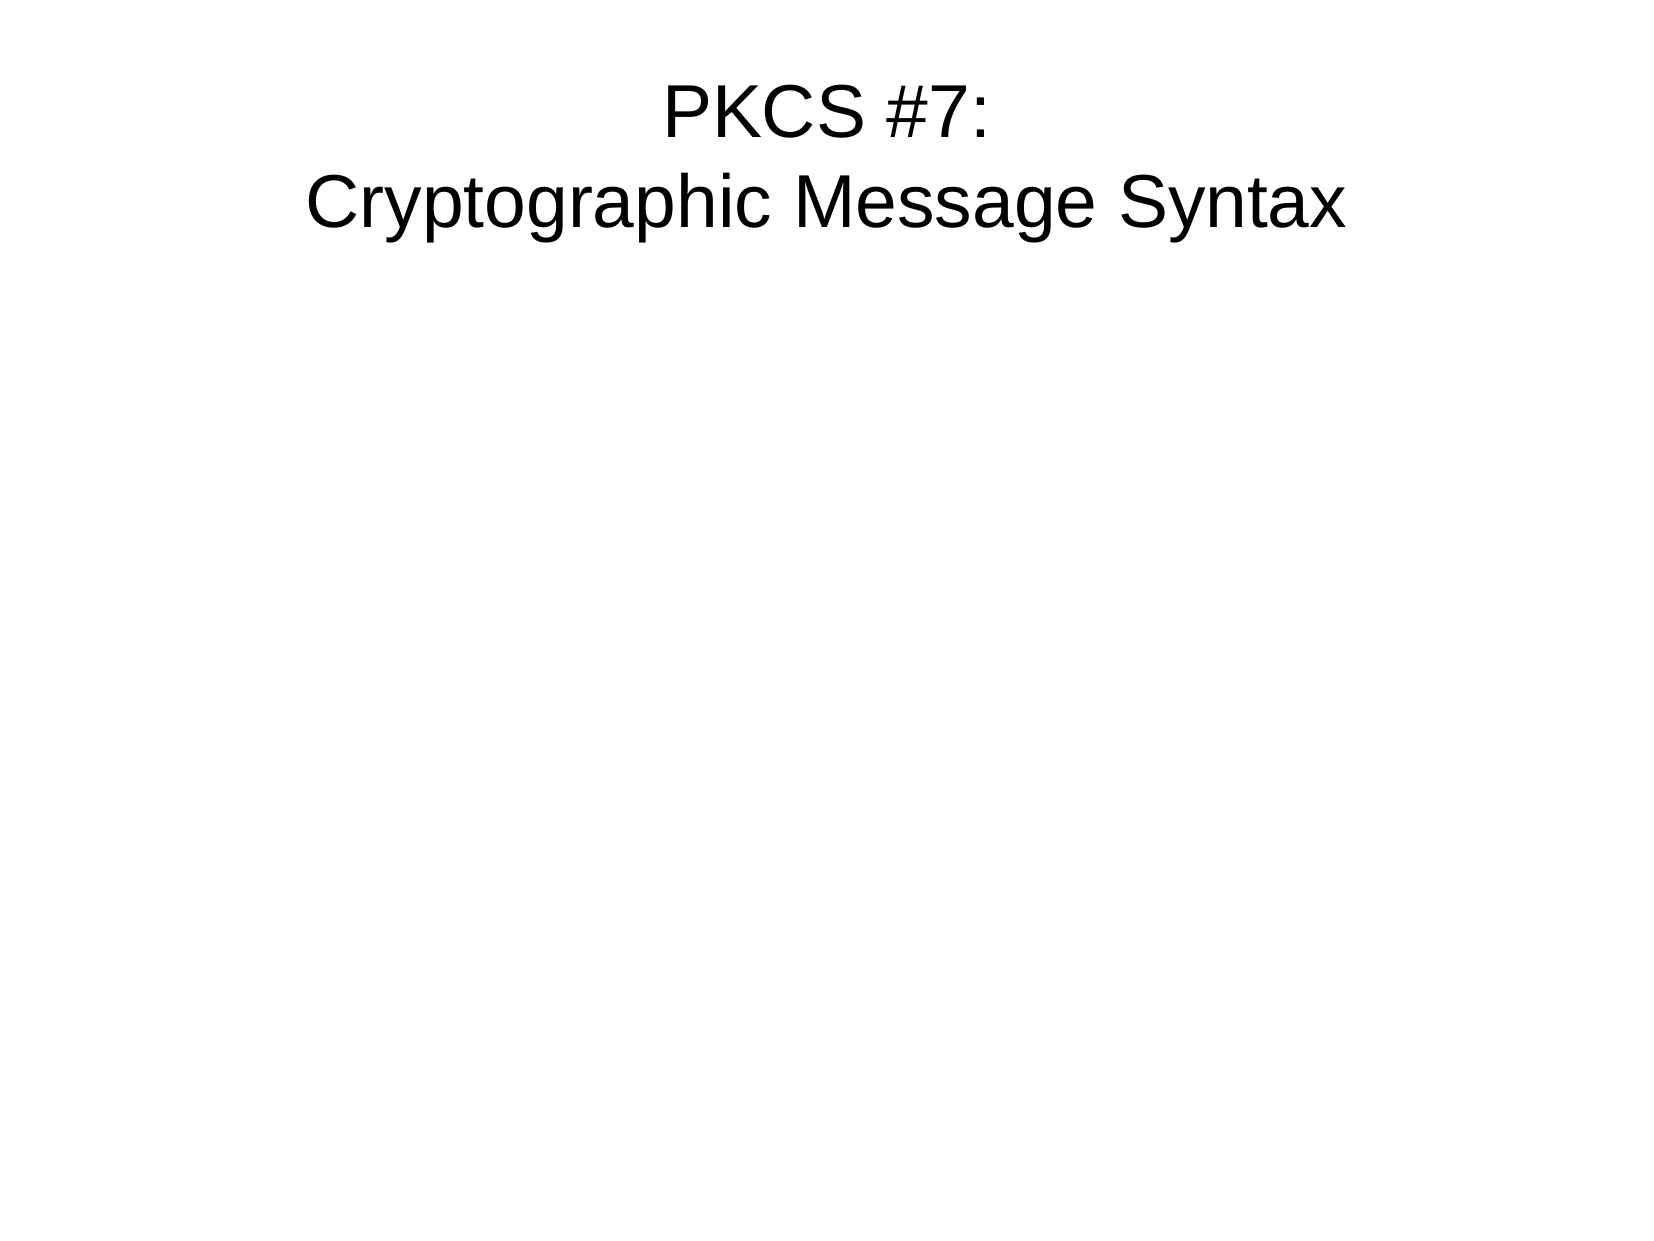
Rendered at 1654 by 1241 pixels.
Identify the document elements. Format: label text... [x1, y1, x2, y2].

title PKCS #7: Cryptographic Message Syntax [82, 62, 1571, 243]
